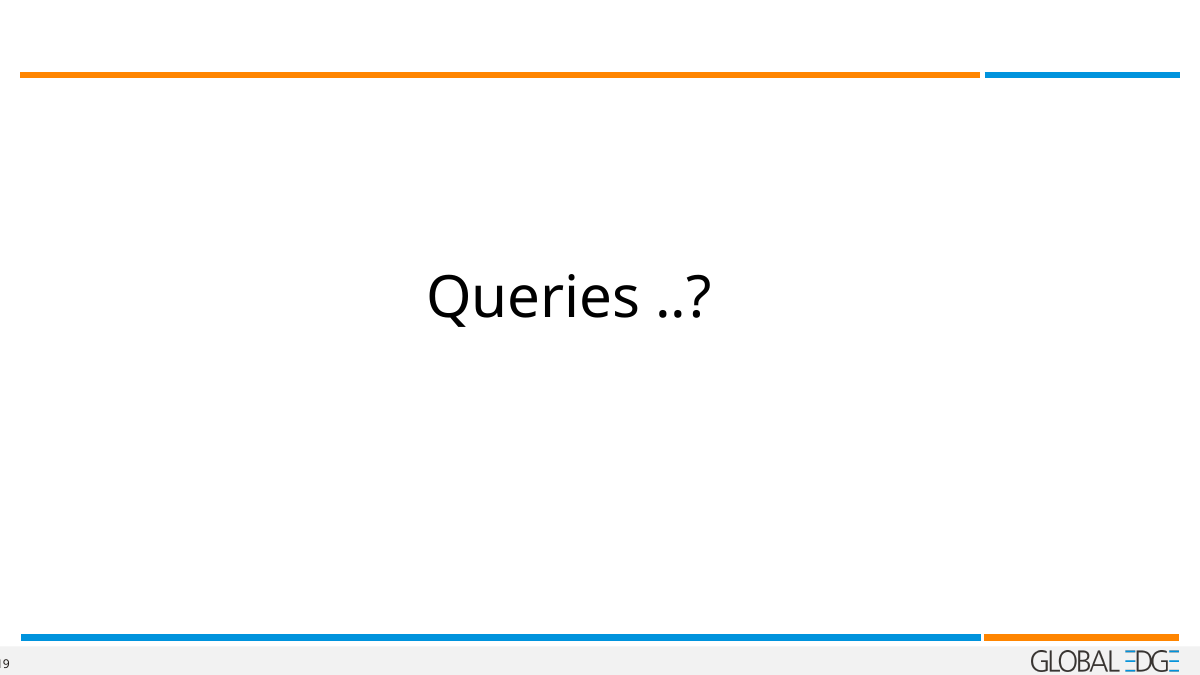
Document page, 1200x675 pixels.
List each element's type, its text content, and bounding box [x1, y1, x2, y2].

picture [1031, 650, 1179, 672]
text_box Queries ..? [411, 248, 753, 331]
